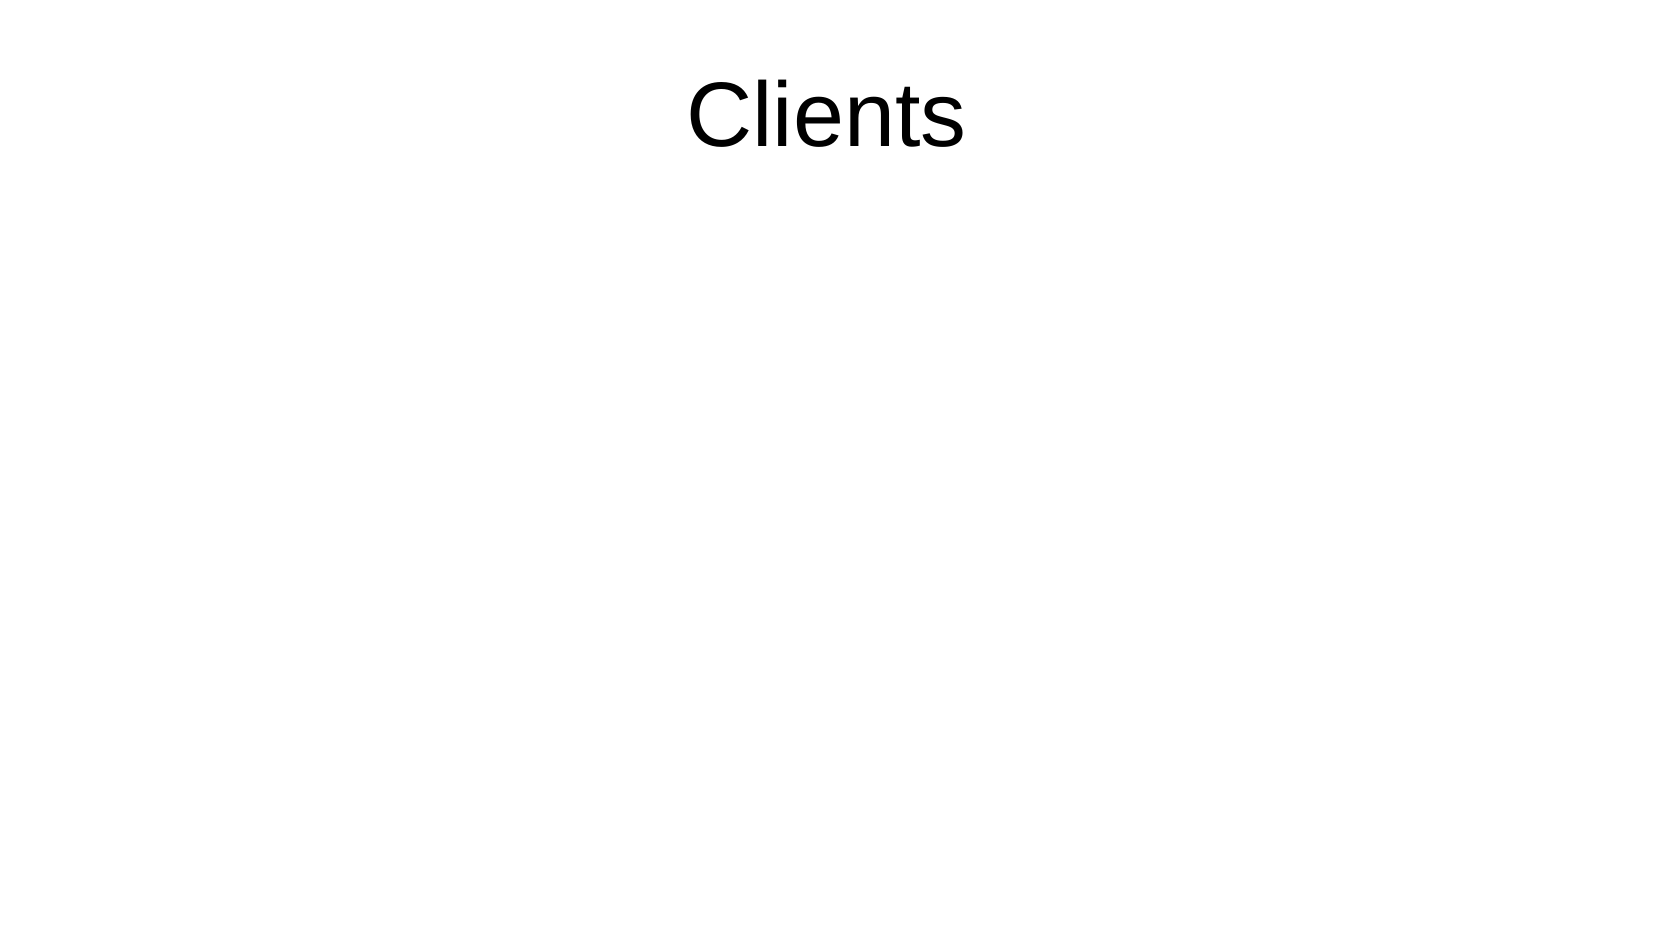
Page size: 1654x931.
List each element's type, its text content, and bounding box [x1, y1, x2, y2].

title Clients [82, 37, 1571, 193]
